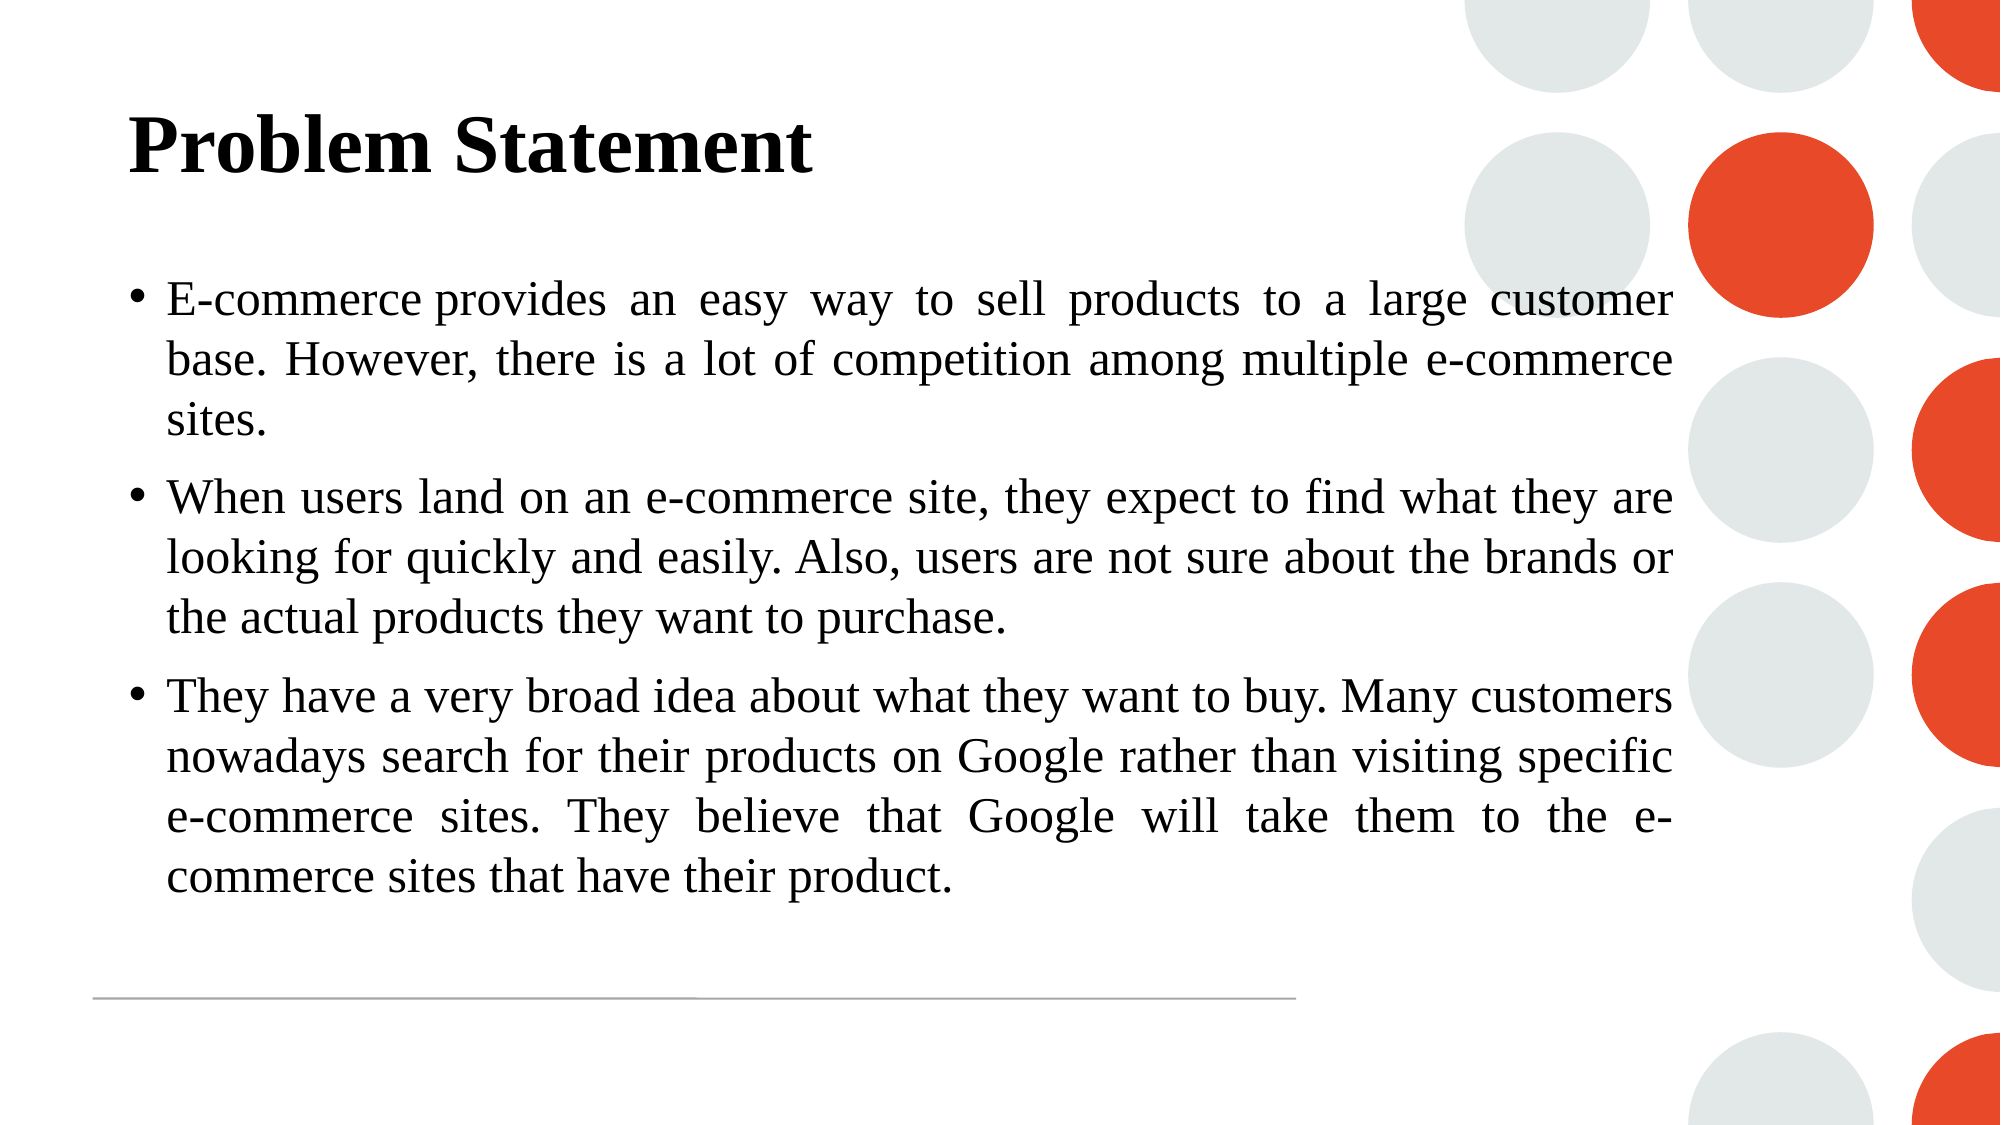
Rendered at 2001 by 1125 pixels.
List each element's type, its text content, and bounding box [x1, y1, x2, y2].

title Problem Statement [113, 81, 1318, 257]
list E-commerce provides an easy way to sell products to a large customer base. However, there is a lot of competition among multiple e-commerce sites. When users land on an e-commerce site, they expect to find what they are looking for quickly and easily. Also, users are not sure about the brands or the actual products they want to purchase. They have a very broad idea about what they want to buy. Many customers nowadays search for their products on Google rather than visiting specific e-commerce sites. They believe that Google will take them to the e-commerce sites that have their product. [113, 257, 1690, 993]
